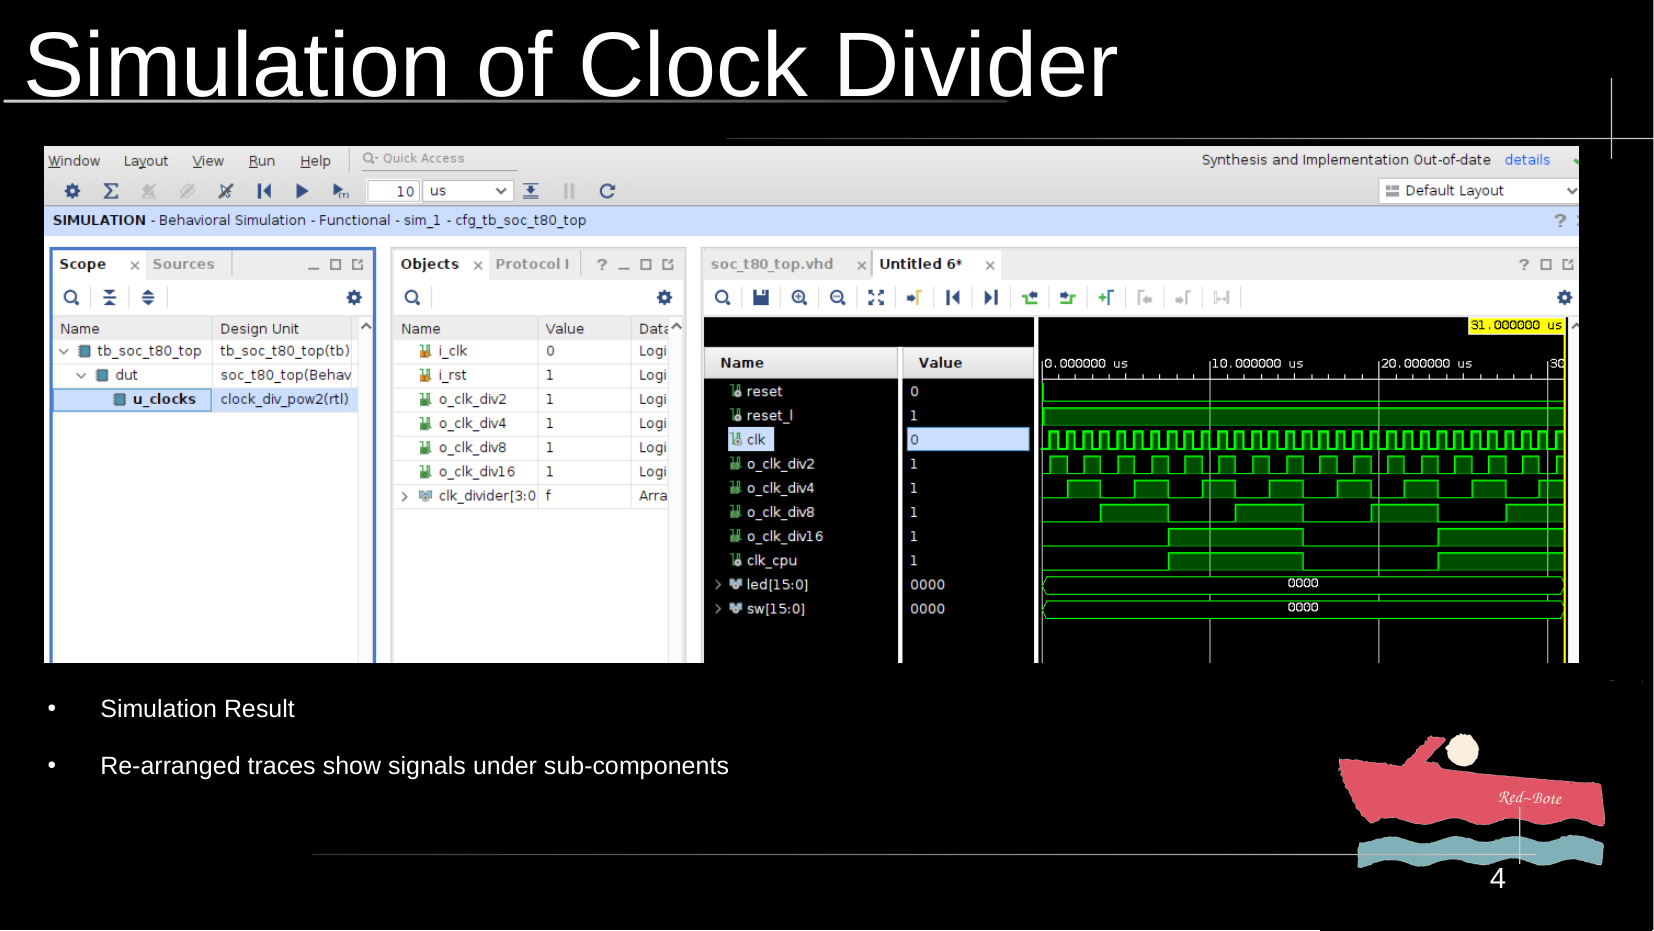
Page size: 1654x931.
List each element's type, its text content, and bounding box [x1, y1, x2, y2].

list Simulation Result Re-arranged traces show signals under sub-components [29, 694, 756, 808]
picture [44, 146, 1579, 663]
title Simulation of Clock Divider [23, 11, 1589, 119]
picture [1320, 680, 1652, 931]
